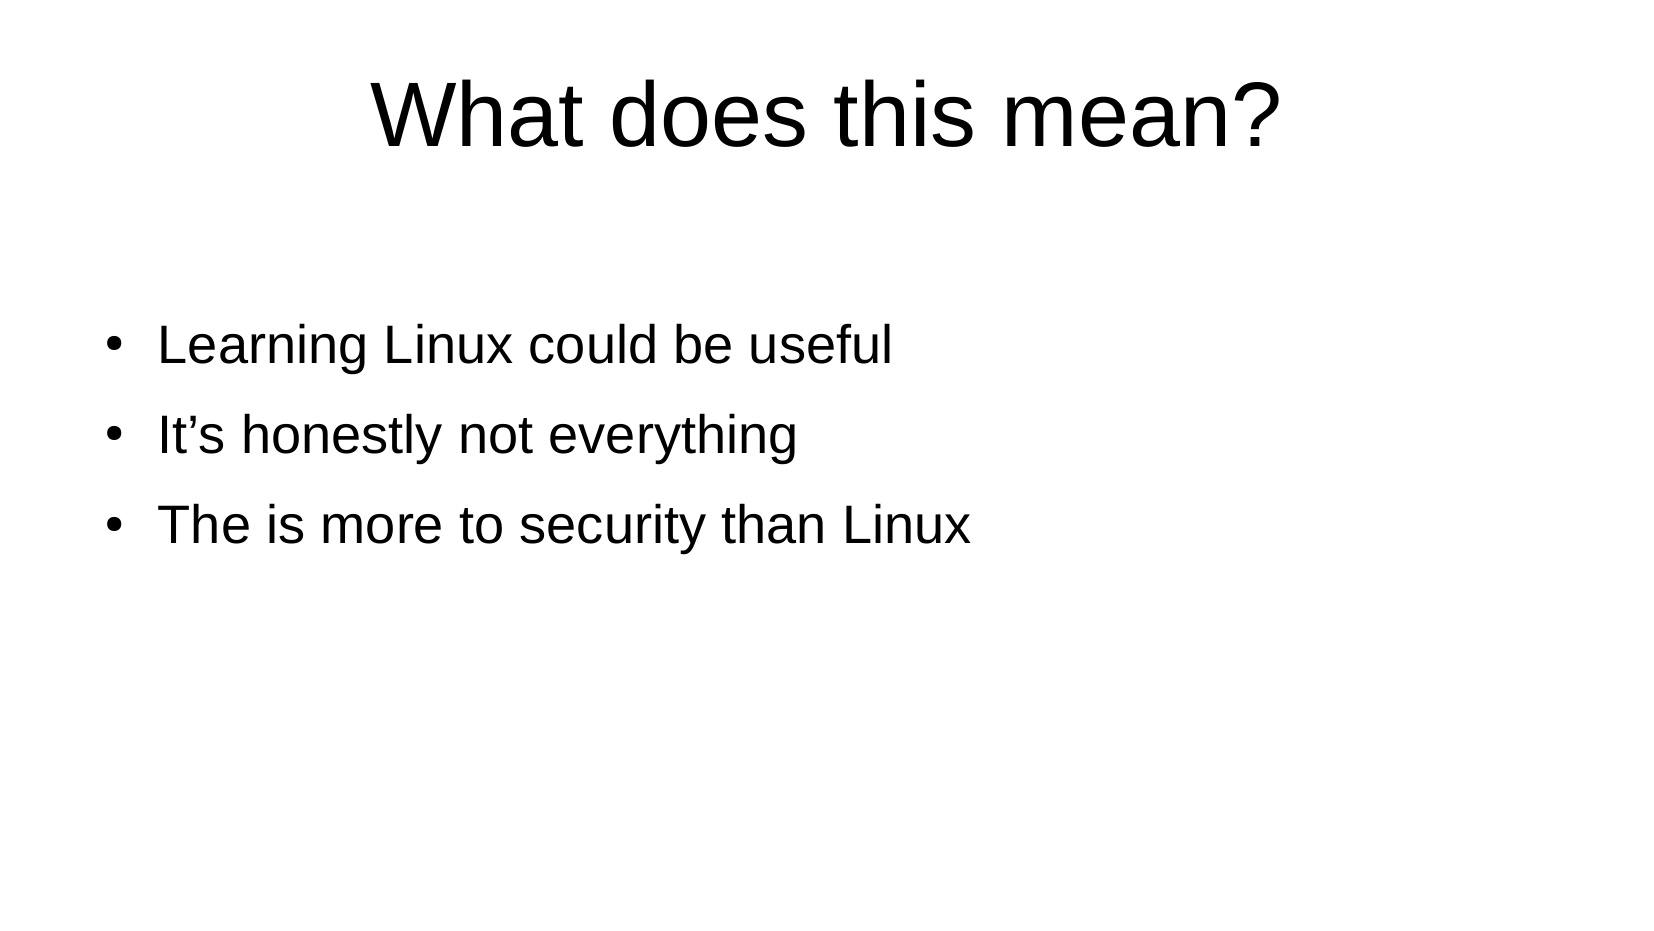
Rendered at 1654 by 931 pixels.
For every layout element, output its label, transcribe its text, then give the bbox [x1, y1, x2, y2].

title What does this mean? [82, 37, 1571, 193]
list Learning Linux could be useful It’s honestly not everything The is more to security than Linux [86, 210, 1576, 751]
